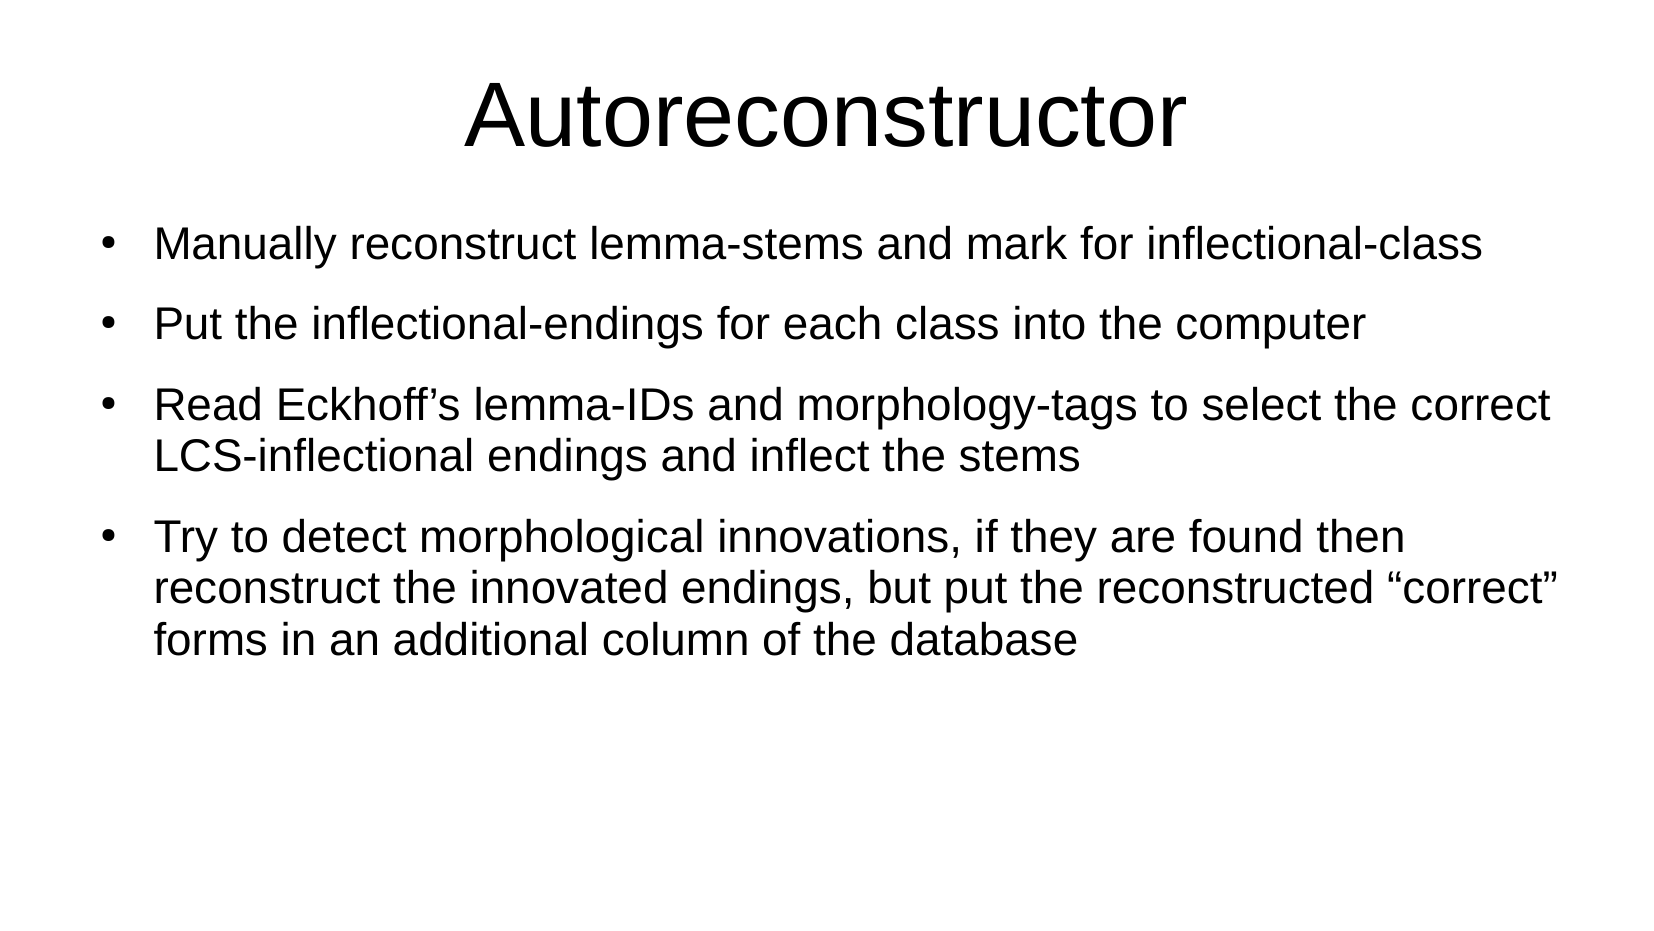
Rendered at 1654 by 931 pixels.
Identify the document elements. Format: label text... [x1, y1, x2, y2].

title Autoreconstructor [82, 37, 1571, 193]
list Manually reconstruct lemma-stems and mark for inflectional-class Put the inflectional-endings for each class into the computer Read Eckhoff’s lemma-IDs and morphology-tags to select the correct LCS-inflectional endings and inflect the stems Try to detect morphological innovations, if they are found then reconstruct the innovated endings, but put the reconstructed “correct” forms in an additional column of the database [82, 217, 1571, 758]
